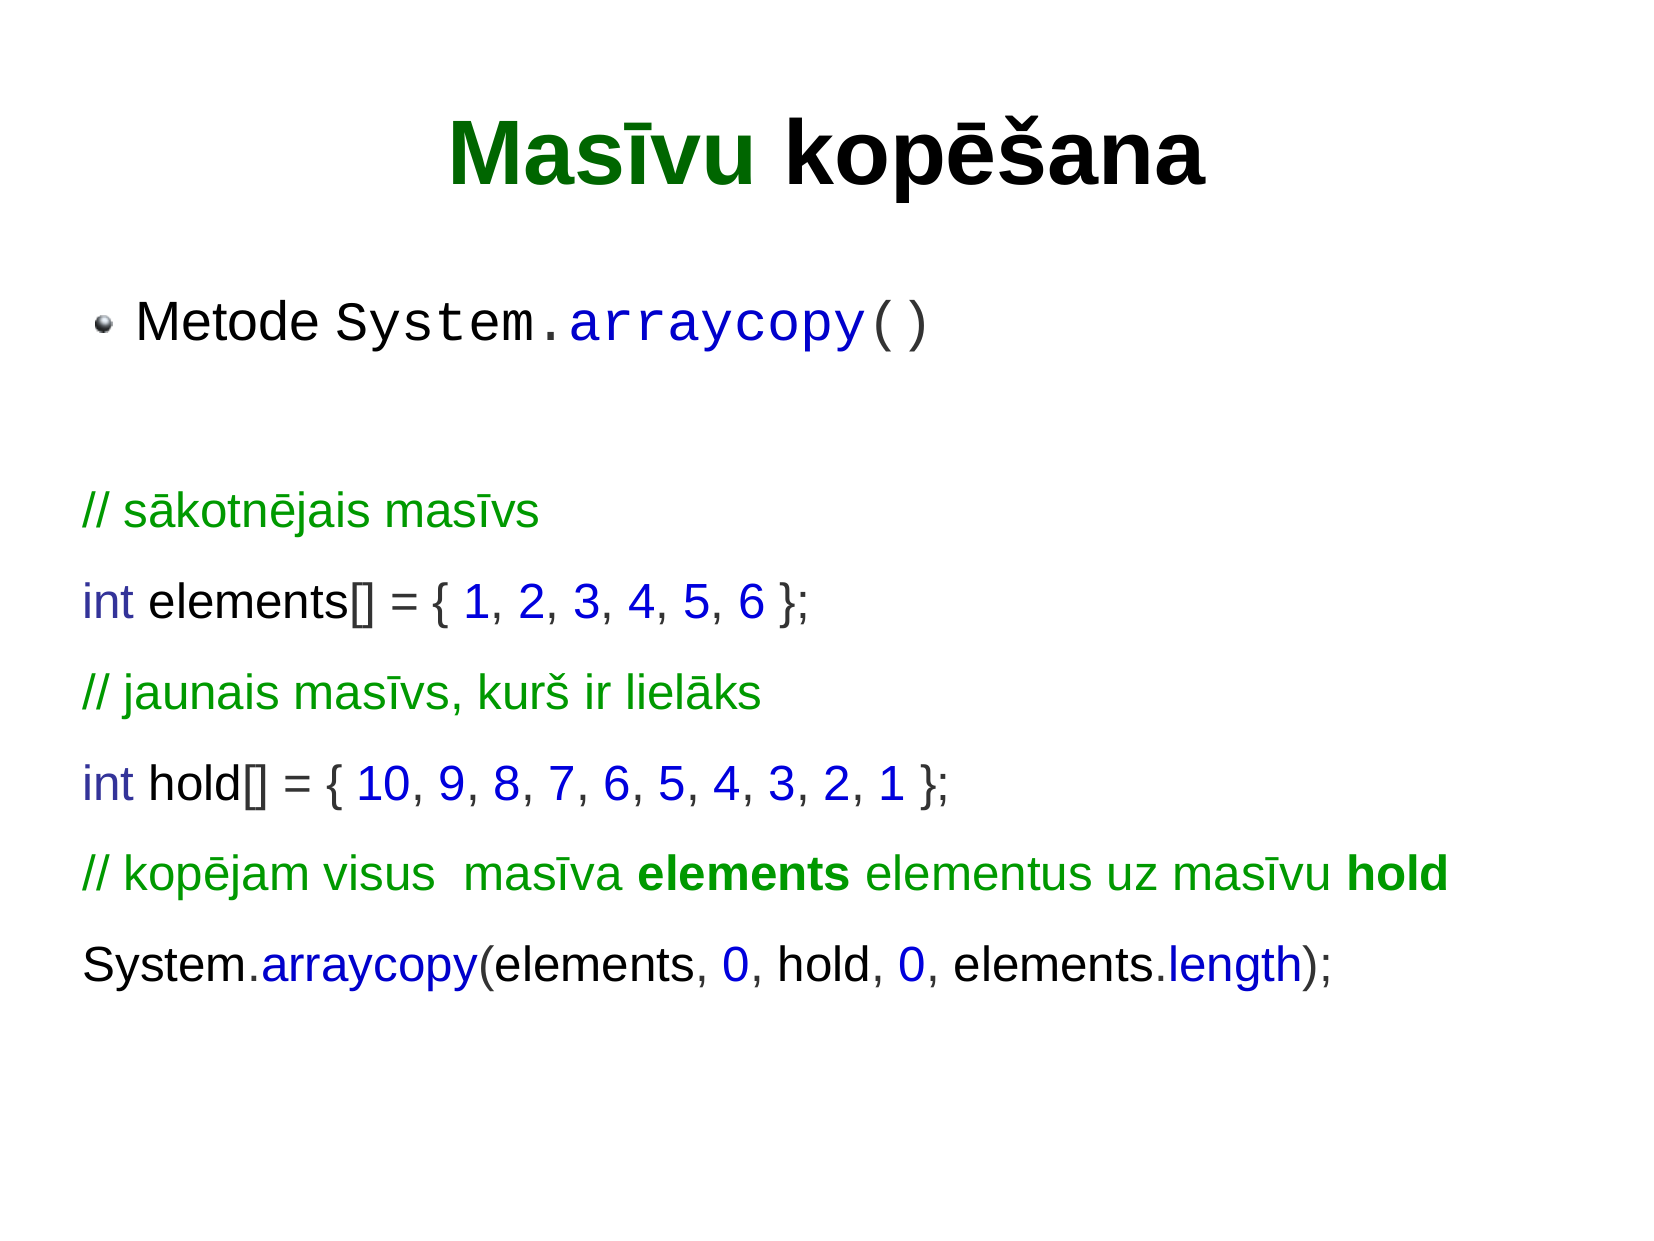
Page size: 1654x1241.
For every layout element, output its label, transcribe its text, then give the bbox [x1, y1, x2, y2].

list Metode System.arraycopy() // sākotnējais masīvs int elements[] = { 1, 2, 3, 4, 5, 6 }; // jaunais masīvs, kurš ir lielāks int hold[] = { 10, 9, 8, 7, 6, 5, 4, 3, 2, 1 }; // kopējam visus masīva elements elementus uz masīvu hold System.arraycopy(elements, 0, hold, 0, elements.length); [82, 290, 1538, 1010]
title Masīvu kopēšana [82, 49, 1571, 257]
